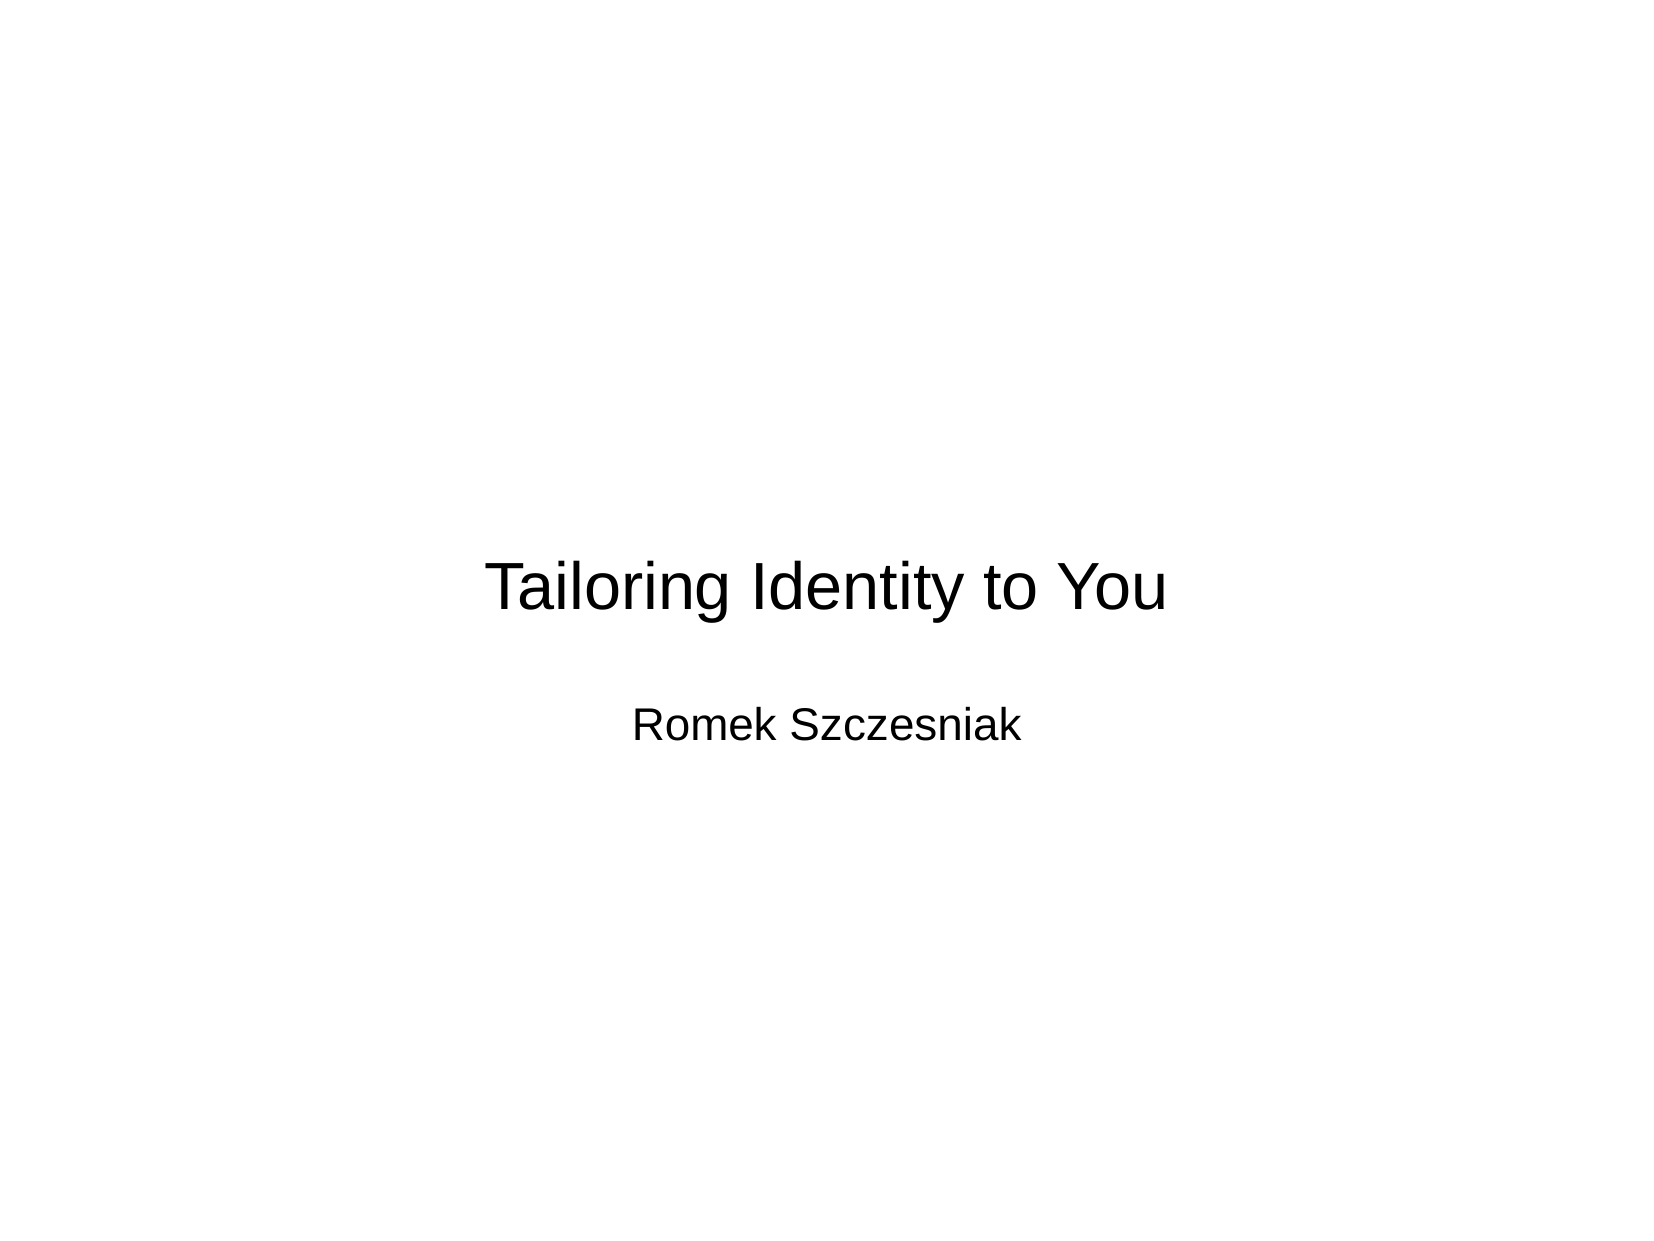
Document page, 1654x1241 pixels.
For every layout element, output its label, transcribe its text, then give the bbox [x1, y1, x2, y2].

subtitle Tailoring Identity to You Romek Szczesniak [82, 290, 1571, 1010]
